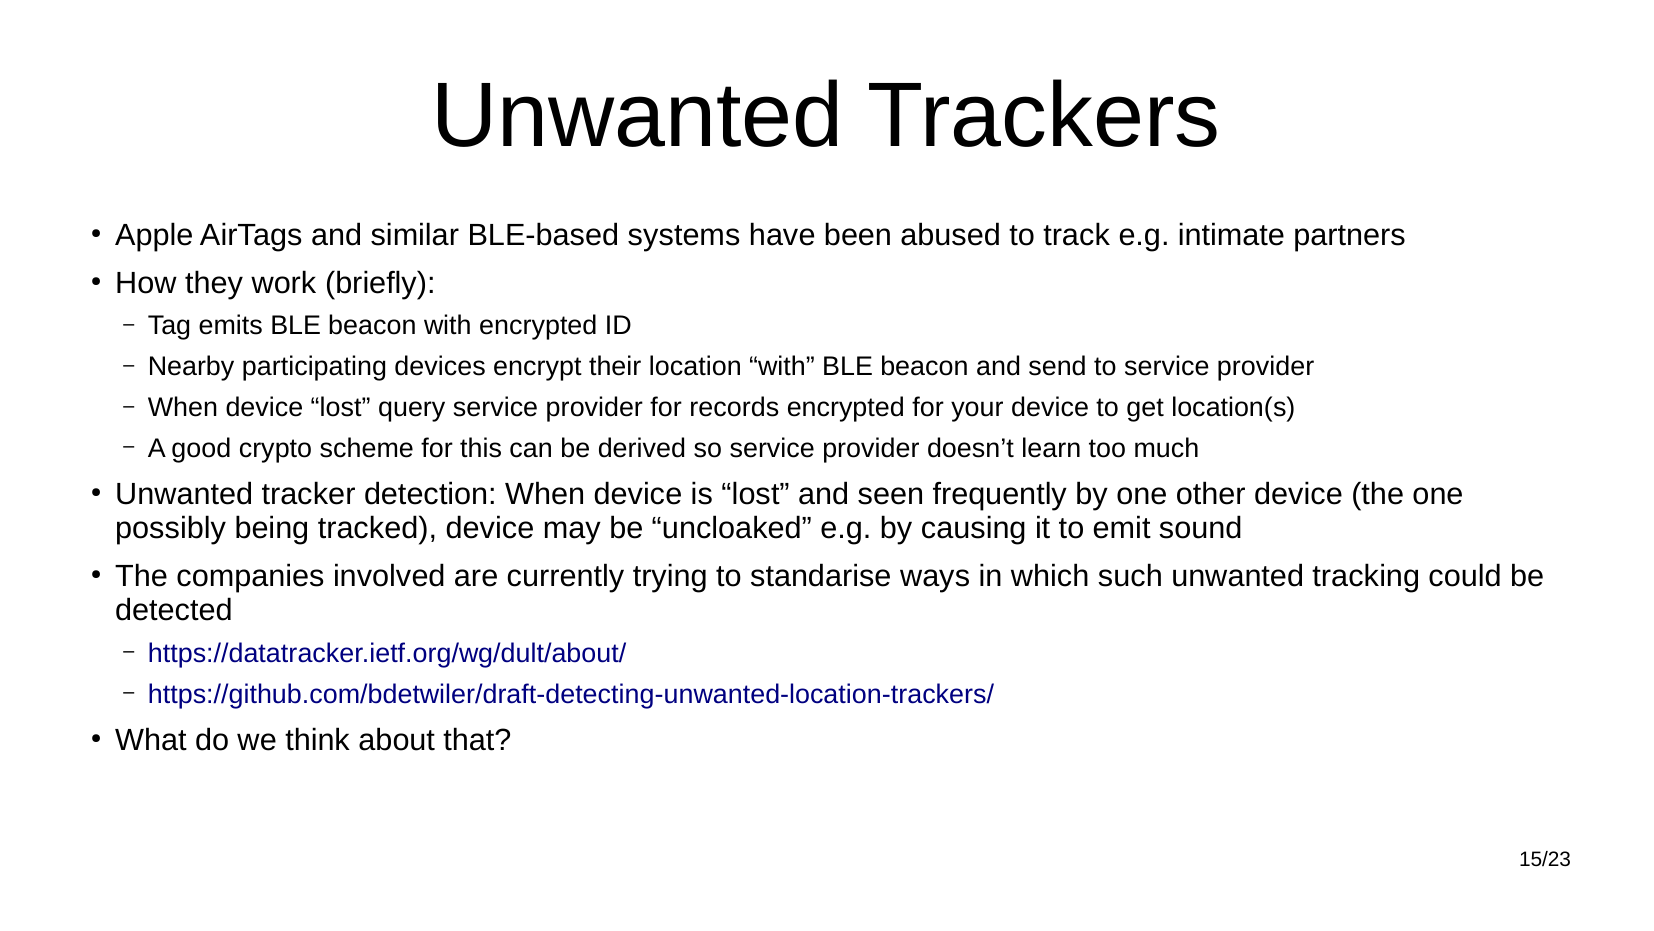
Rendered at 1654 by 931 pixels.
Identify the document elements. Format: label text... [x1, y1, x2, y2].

title Unwanted Trackers [82, 37, 1571, 193]
list Apple AirTags and similar BLE-based systems have been abused to track e.g. intimate partners How they work (briefly): Tag emits BLE beacon with encrypted ID Nearby participating devices encrypt their location “with” BLE beacon and send to service provider When device “lost” query service provider for records encrypted for your device to get location(s) A good crypto scheme for this can be derived so service provider doesn’t learn too much Unwanted tracker detection: When device is “lost” and seen frequently by one other device (the one possibly being tracked), device may be “uncloaked” e.g. by causing it to emit sound The companies involved are currently trying to standarise ways in which such unwanted tracking could be detected https://datatracker.ietf.org/wg/dult/about/ https://github.com/bdetwiler/draft-detecting-unwanted-location-trackers/ What do we think about that? [82, 217, 1571, 758]
